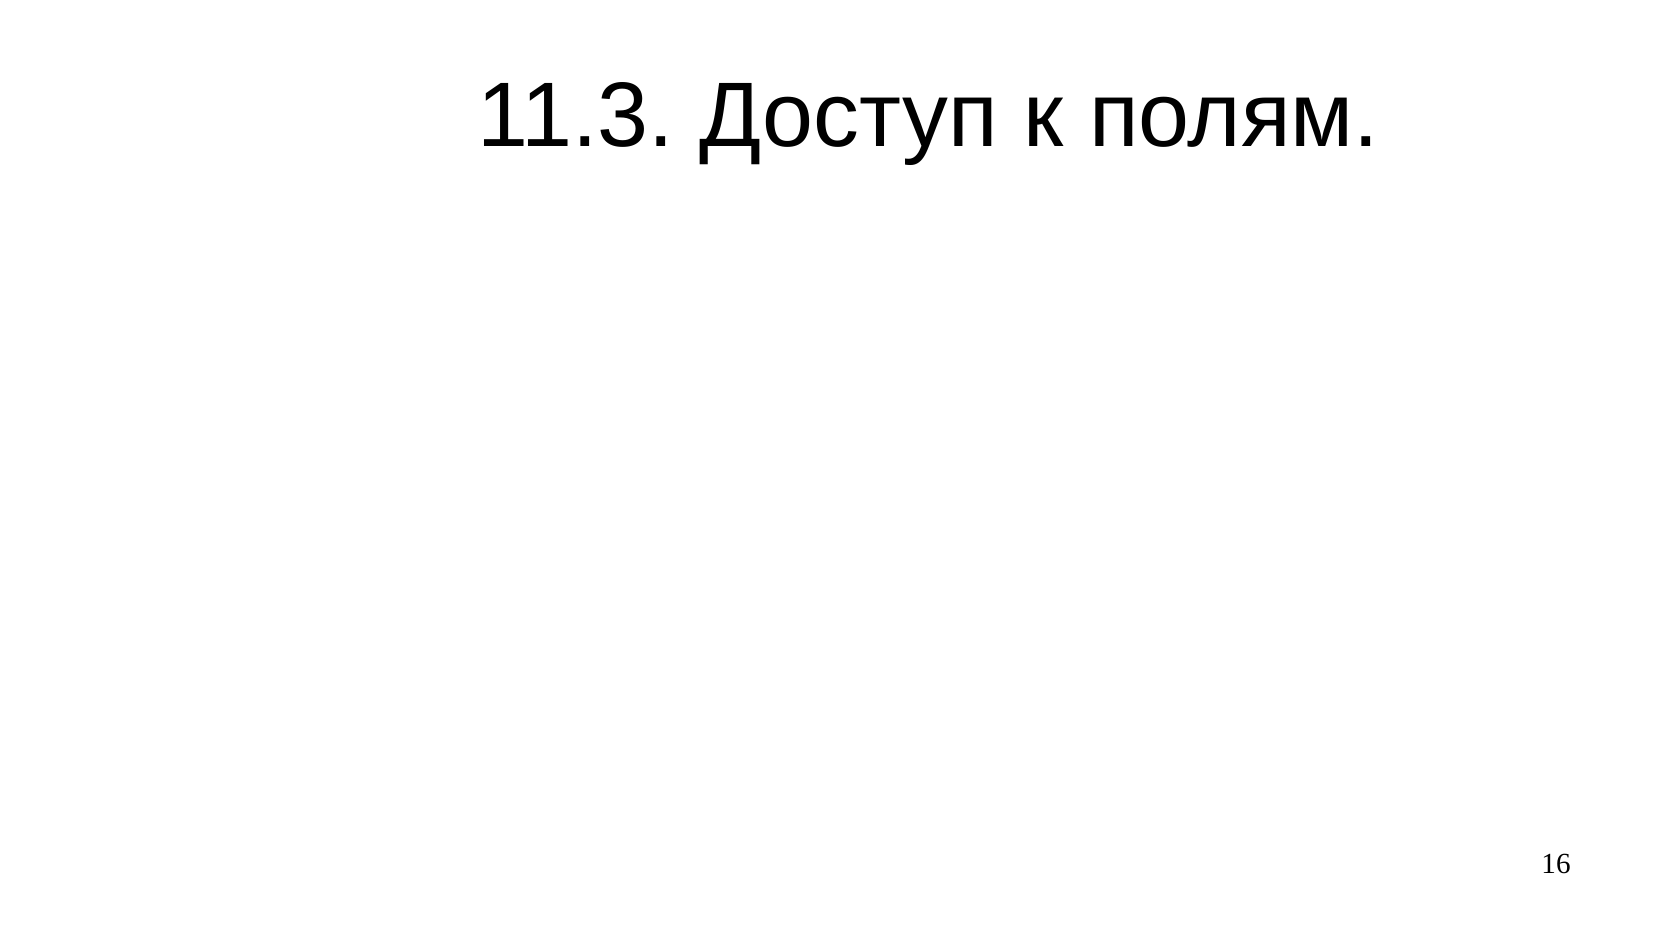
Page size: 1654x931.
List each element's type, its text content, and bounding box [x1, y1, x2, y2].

title 11.3. Доступ к полям. [82, 37, 1571, 193]
